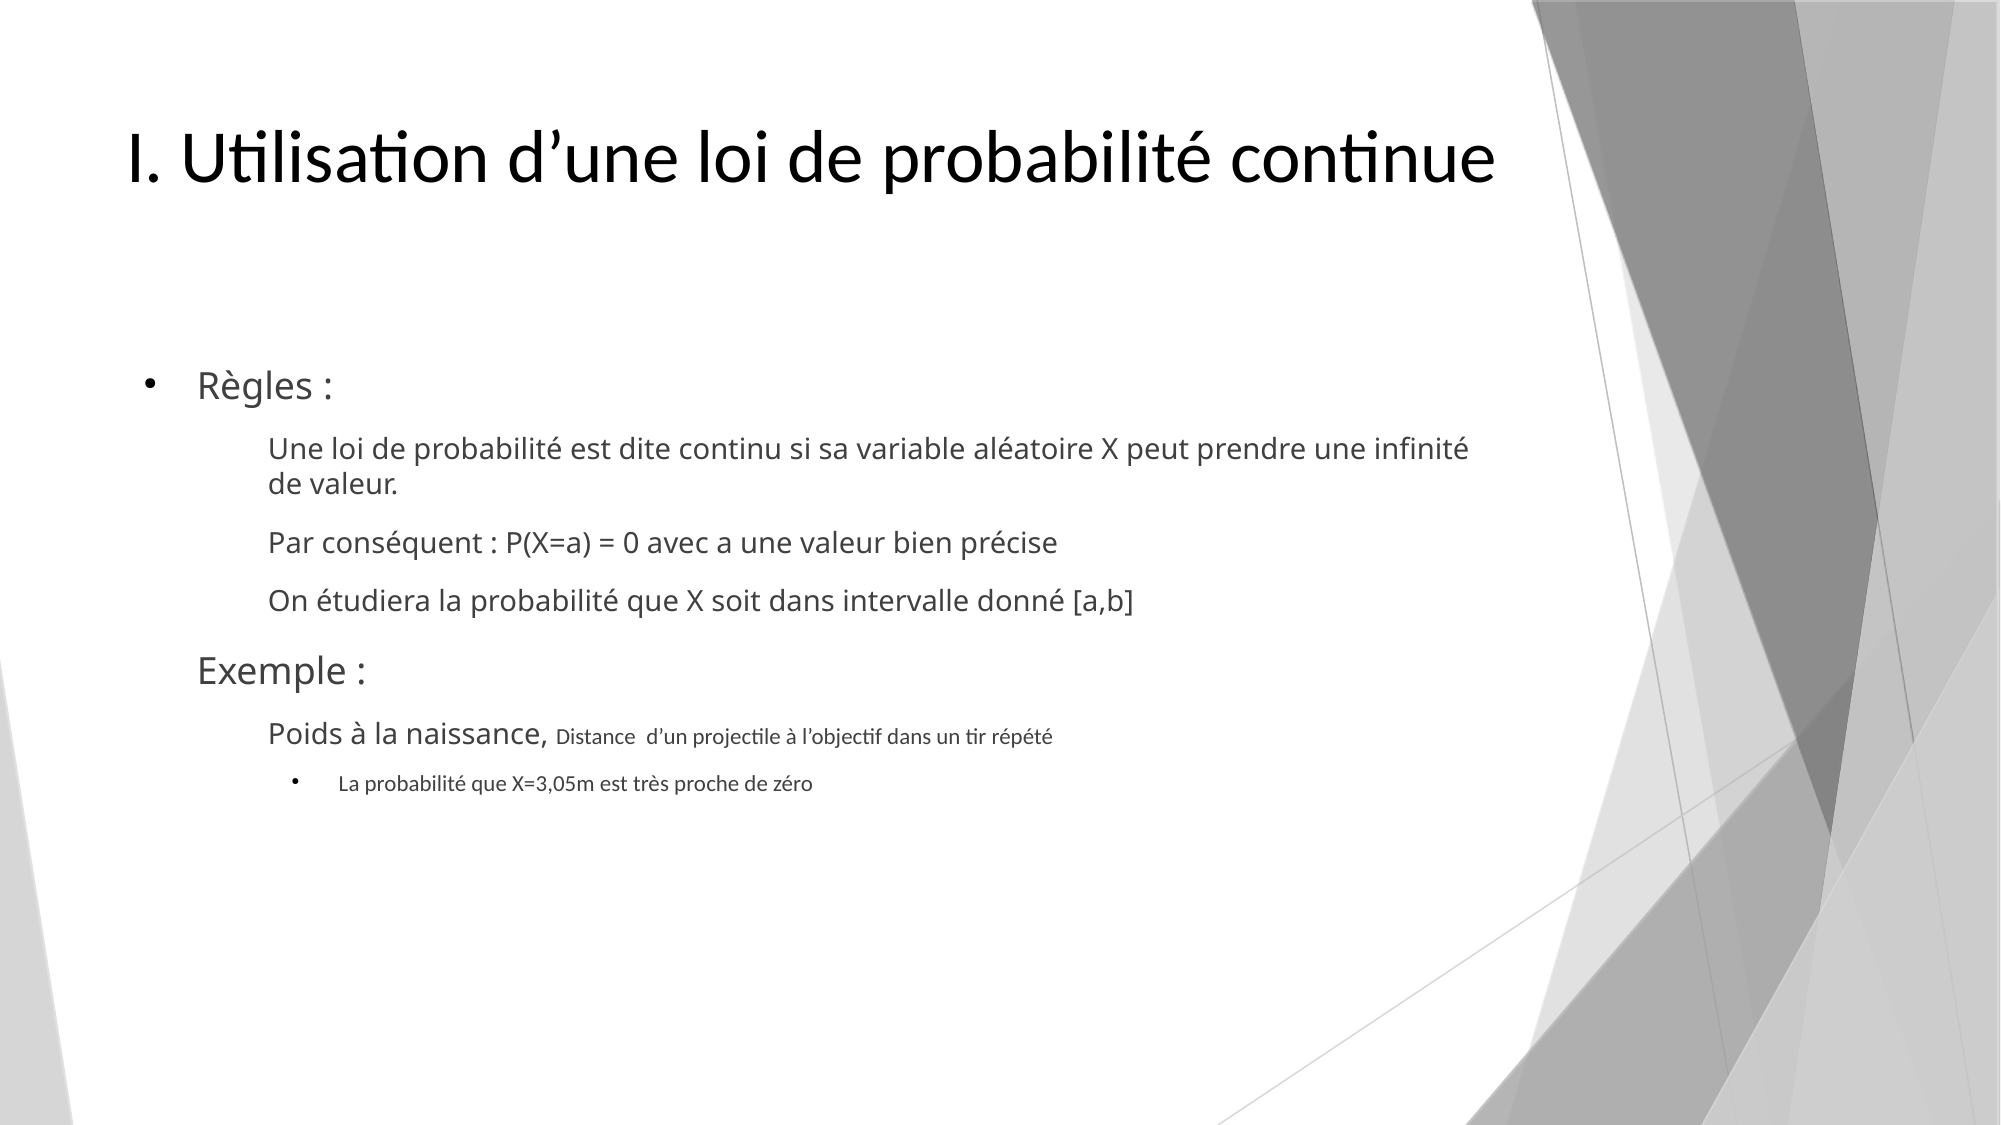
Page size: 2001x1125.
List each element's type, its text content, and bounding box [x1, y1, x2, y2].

title I. Utilisation d’une loi de probabilité continue [111, 99, 1522, 317]
list Règles : Une loi de probabilité est dite continu si sa variable aléatoire X peut prendre une infinité de valeur. Par conséquent : P(X=a) = 0 avec a une valeur bien précise On étudiera la probabilité que X soit dans intervalle donné [a,b] Exemple : Poids à la naissance, Distance d’un projectile à l’objectif dans un tir répété La probabilité que X=3,05m est très proche de zéro [111, 354, 1522, 992]
